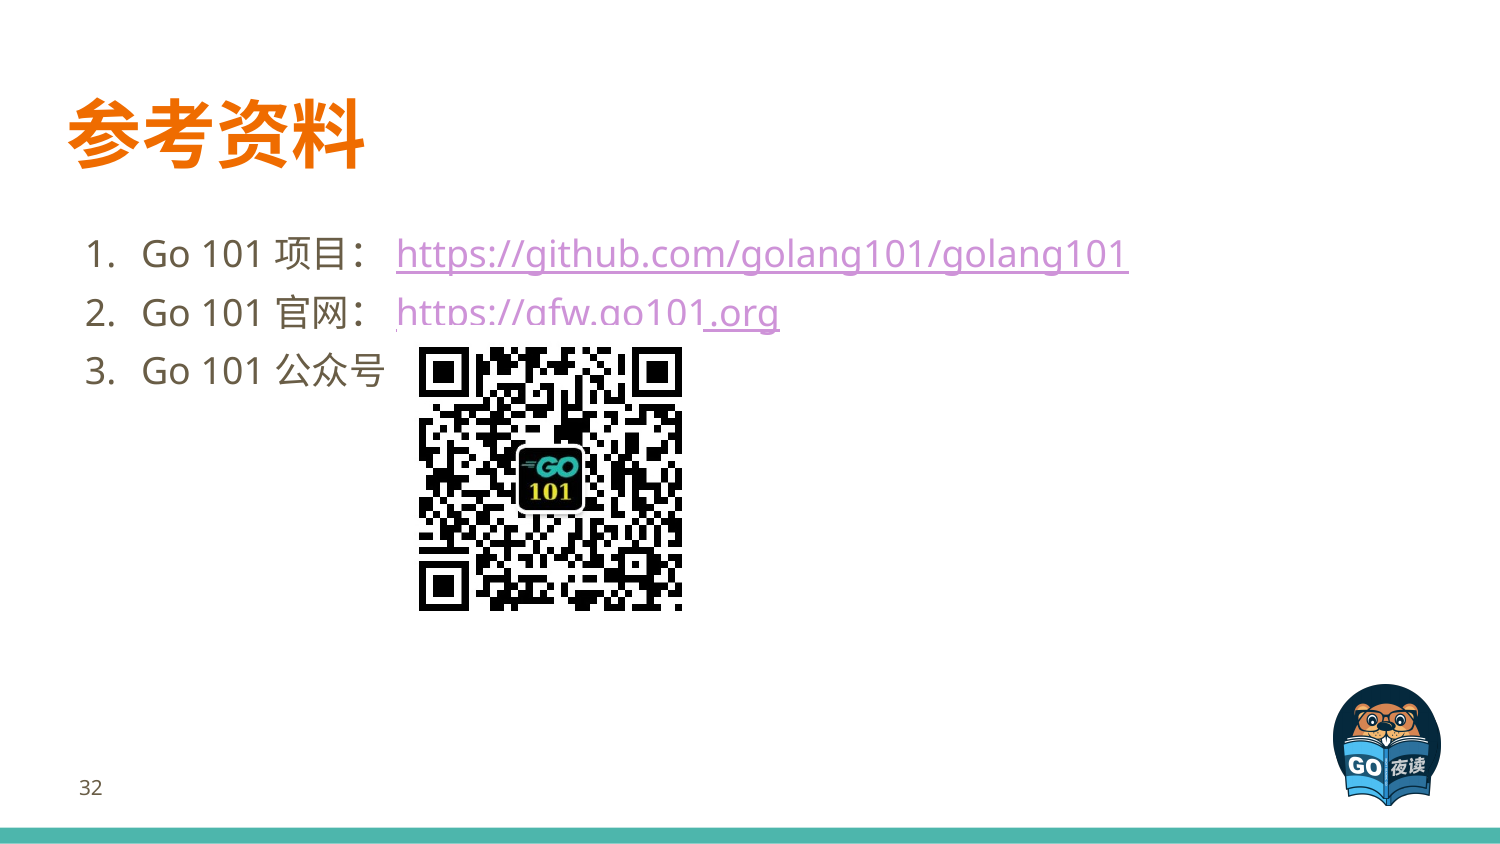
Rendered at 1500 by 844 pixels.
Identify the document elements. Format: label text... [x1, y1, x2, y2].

picture [1333, 750, 1441, 806]
picture [397, 325, 703, 632]
title 参考资料 [51, 72, 1449, 189]
list Go 101项目：https://github.com/golang101/golang101 Go 101官网：https://gfw.go101.org Go 101公众号 [51, 207, 1449, 750]
slide_number <number> [27, 756, 118, 821]
